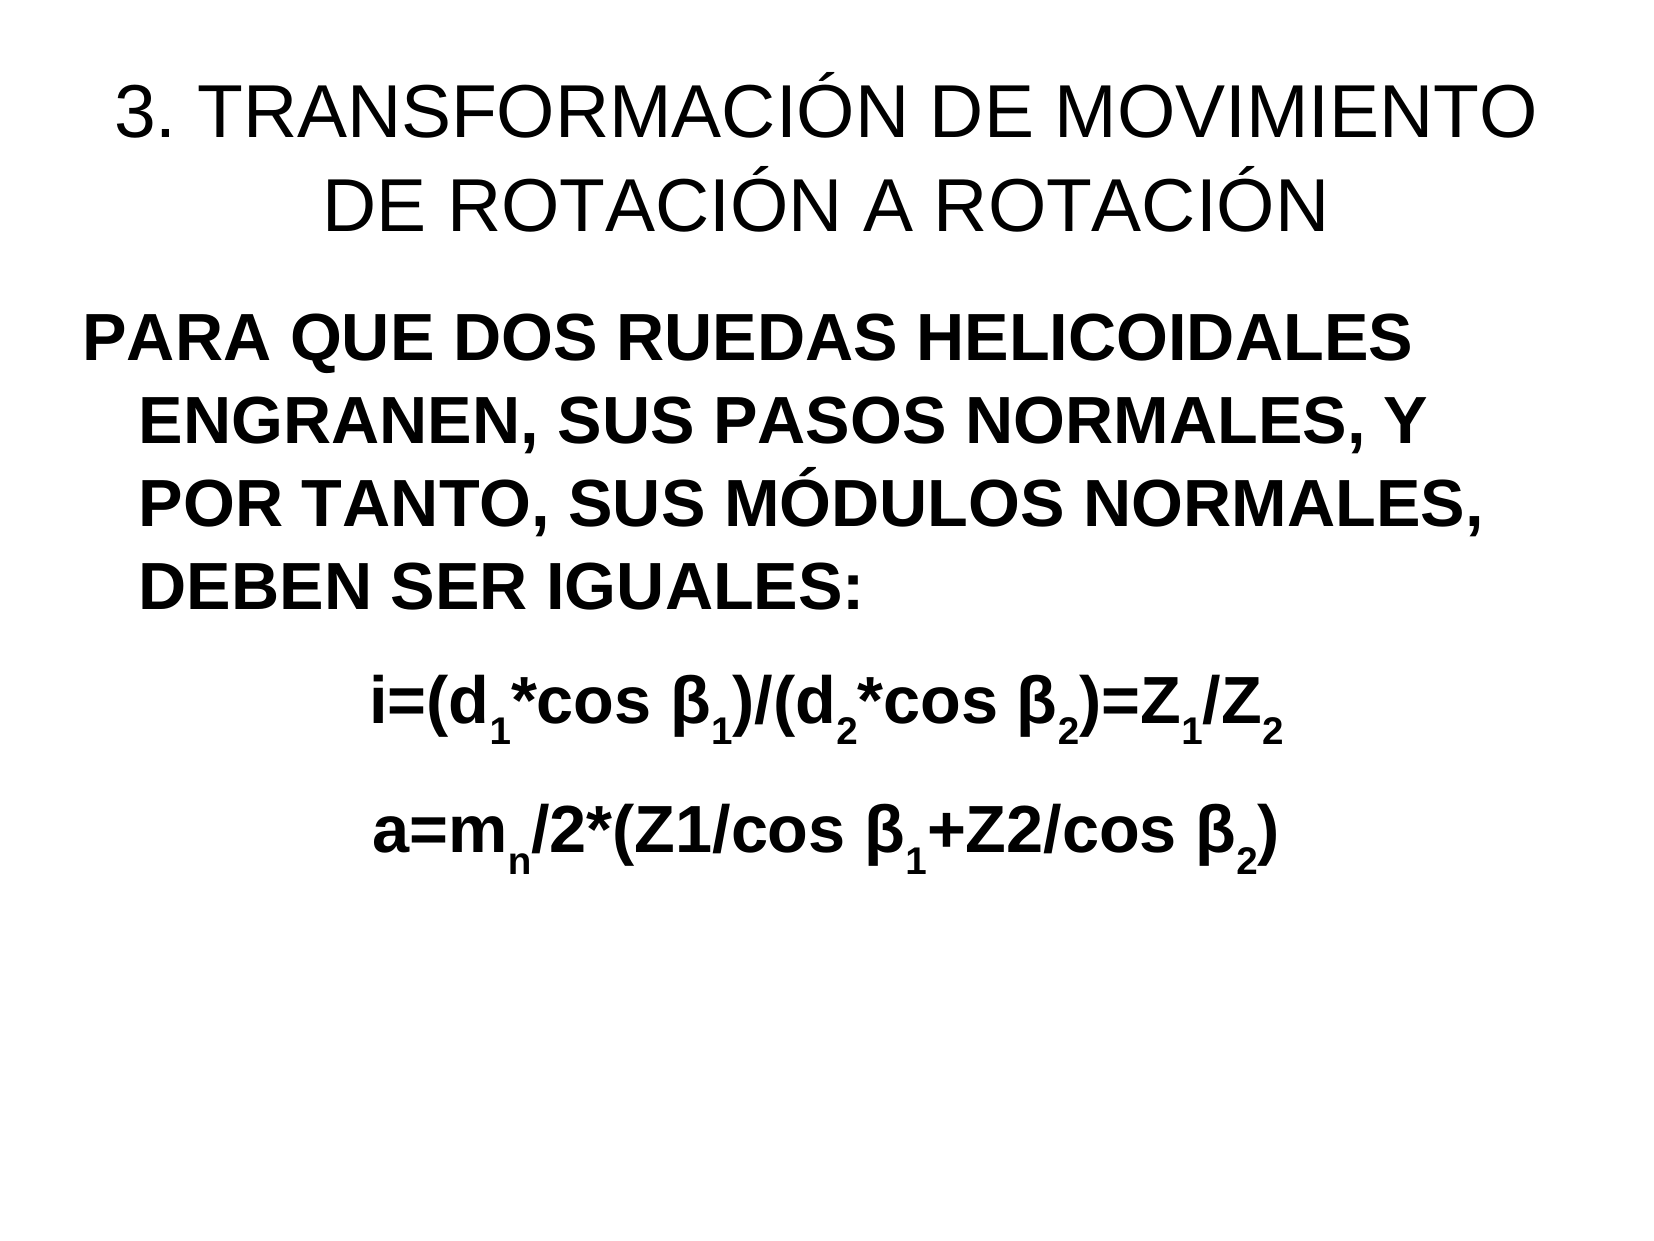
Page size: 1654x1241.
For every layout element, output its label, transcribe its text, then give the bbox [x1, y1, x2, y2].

title 3. TRANSFORMACIÓN DE MOVIMIENTO DE ROTACIÓN A ROTACIÓN [82, 38, 1571, 268]
list PARA QUE DOS RUEDAS HELICOIDALES ENGRANEN, SUS PASOS NORMALES, Y POR TANTO, SUS MÓDULOS NORMALES, DEBEN SER IGUALES: i=(d1*cos β1)/(d2*cos β2)=Z1/Z2 a=mn/2*(Z1/cos β1+Z2/cos β2) [82, 290, 1571, 1109]
